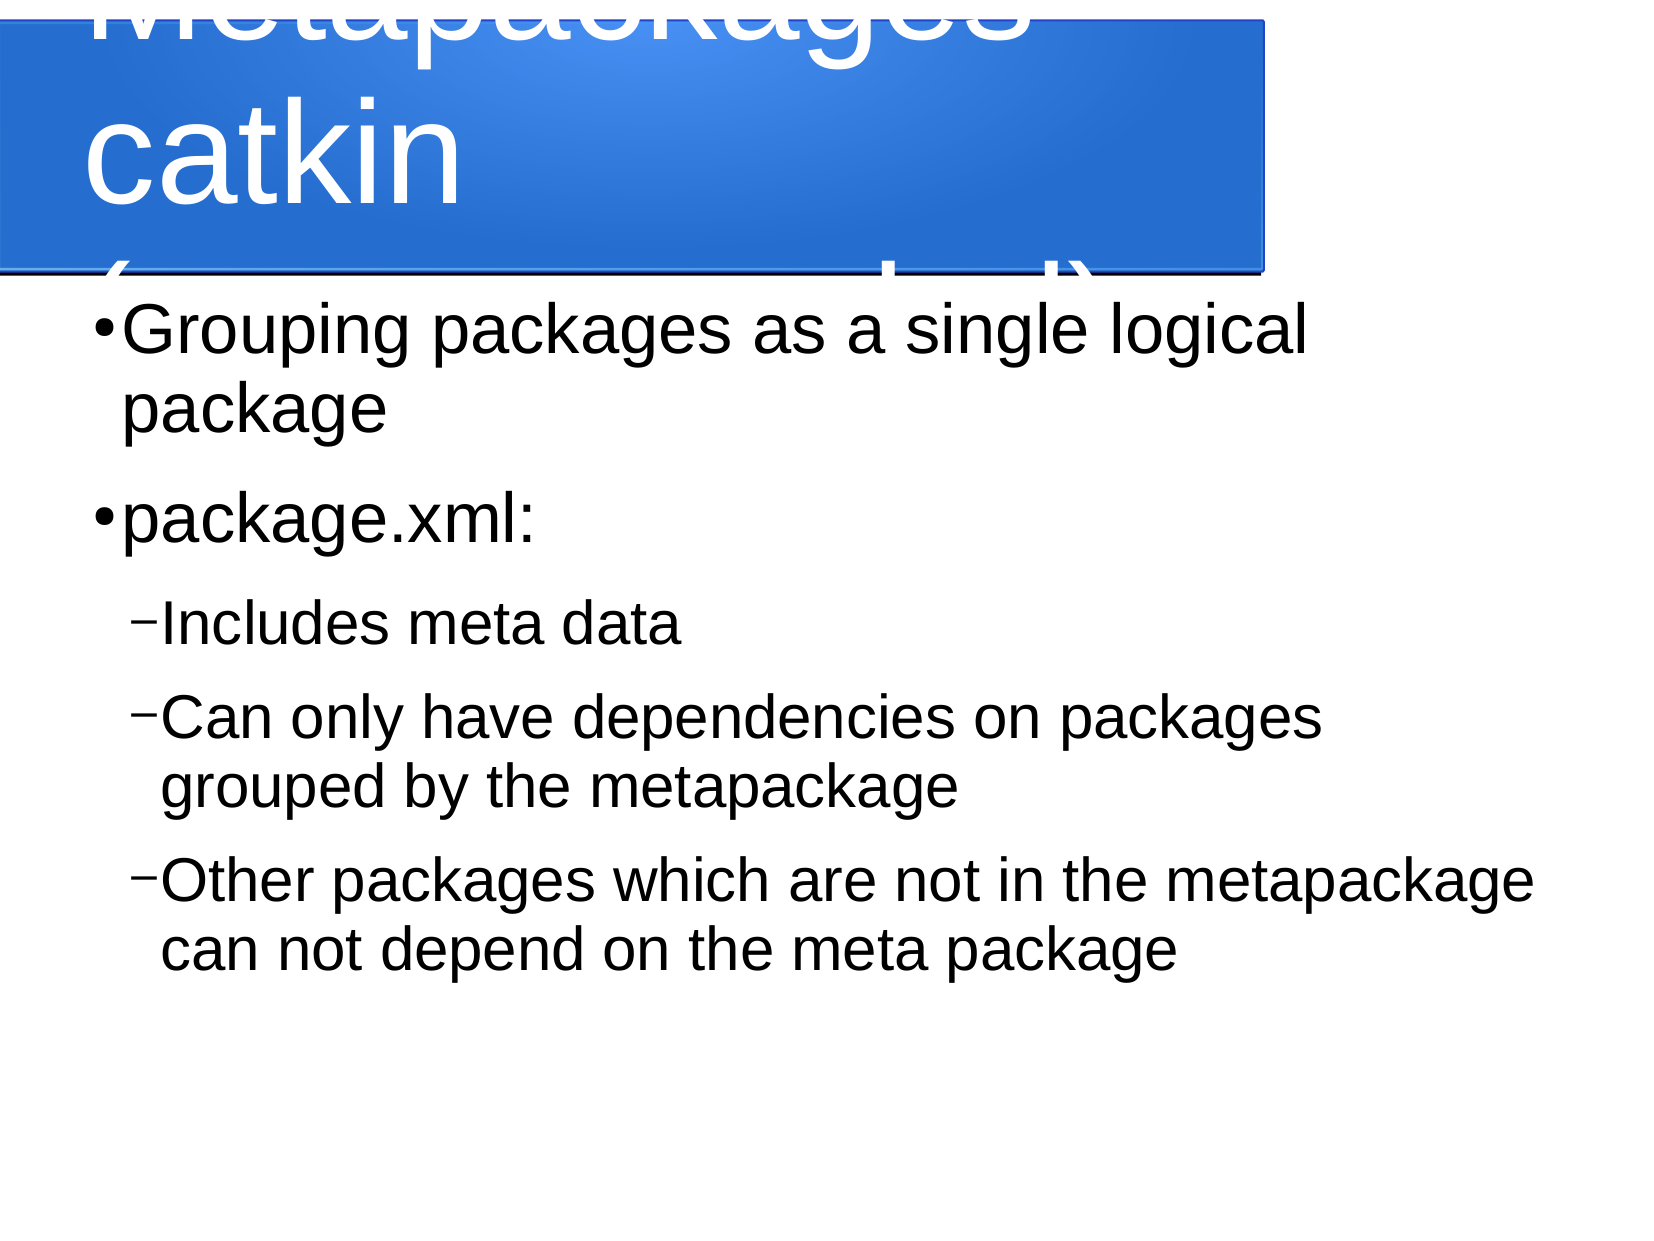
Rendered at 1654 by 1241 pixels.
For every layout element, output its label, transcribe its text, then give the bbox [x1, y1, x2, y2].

list Grouping packages as a single logical package package.xml: Includes meta data Can only have dependencies on packages grouped by the metapackage Other packages which are not in the metapackage can not depend on the meta package [82, 290, 1538, 1010]
title Metapackages – catkin (recommended) [82, 0, 1250, 290]
